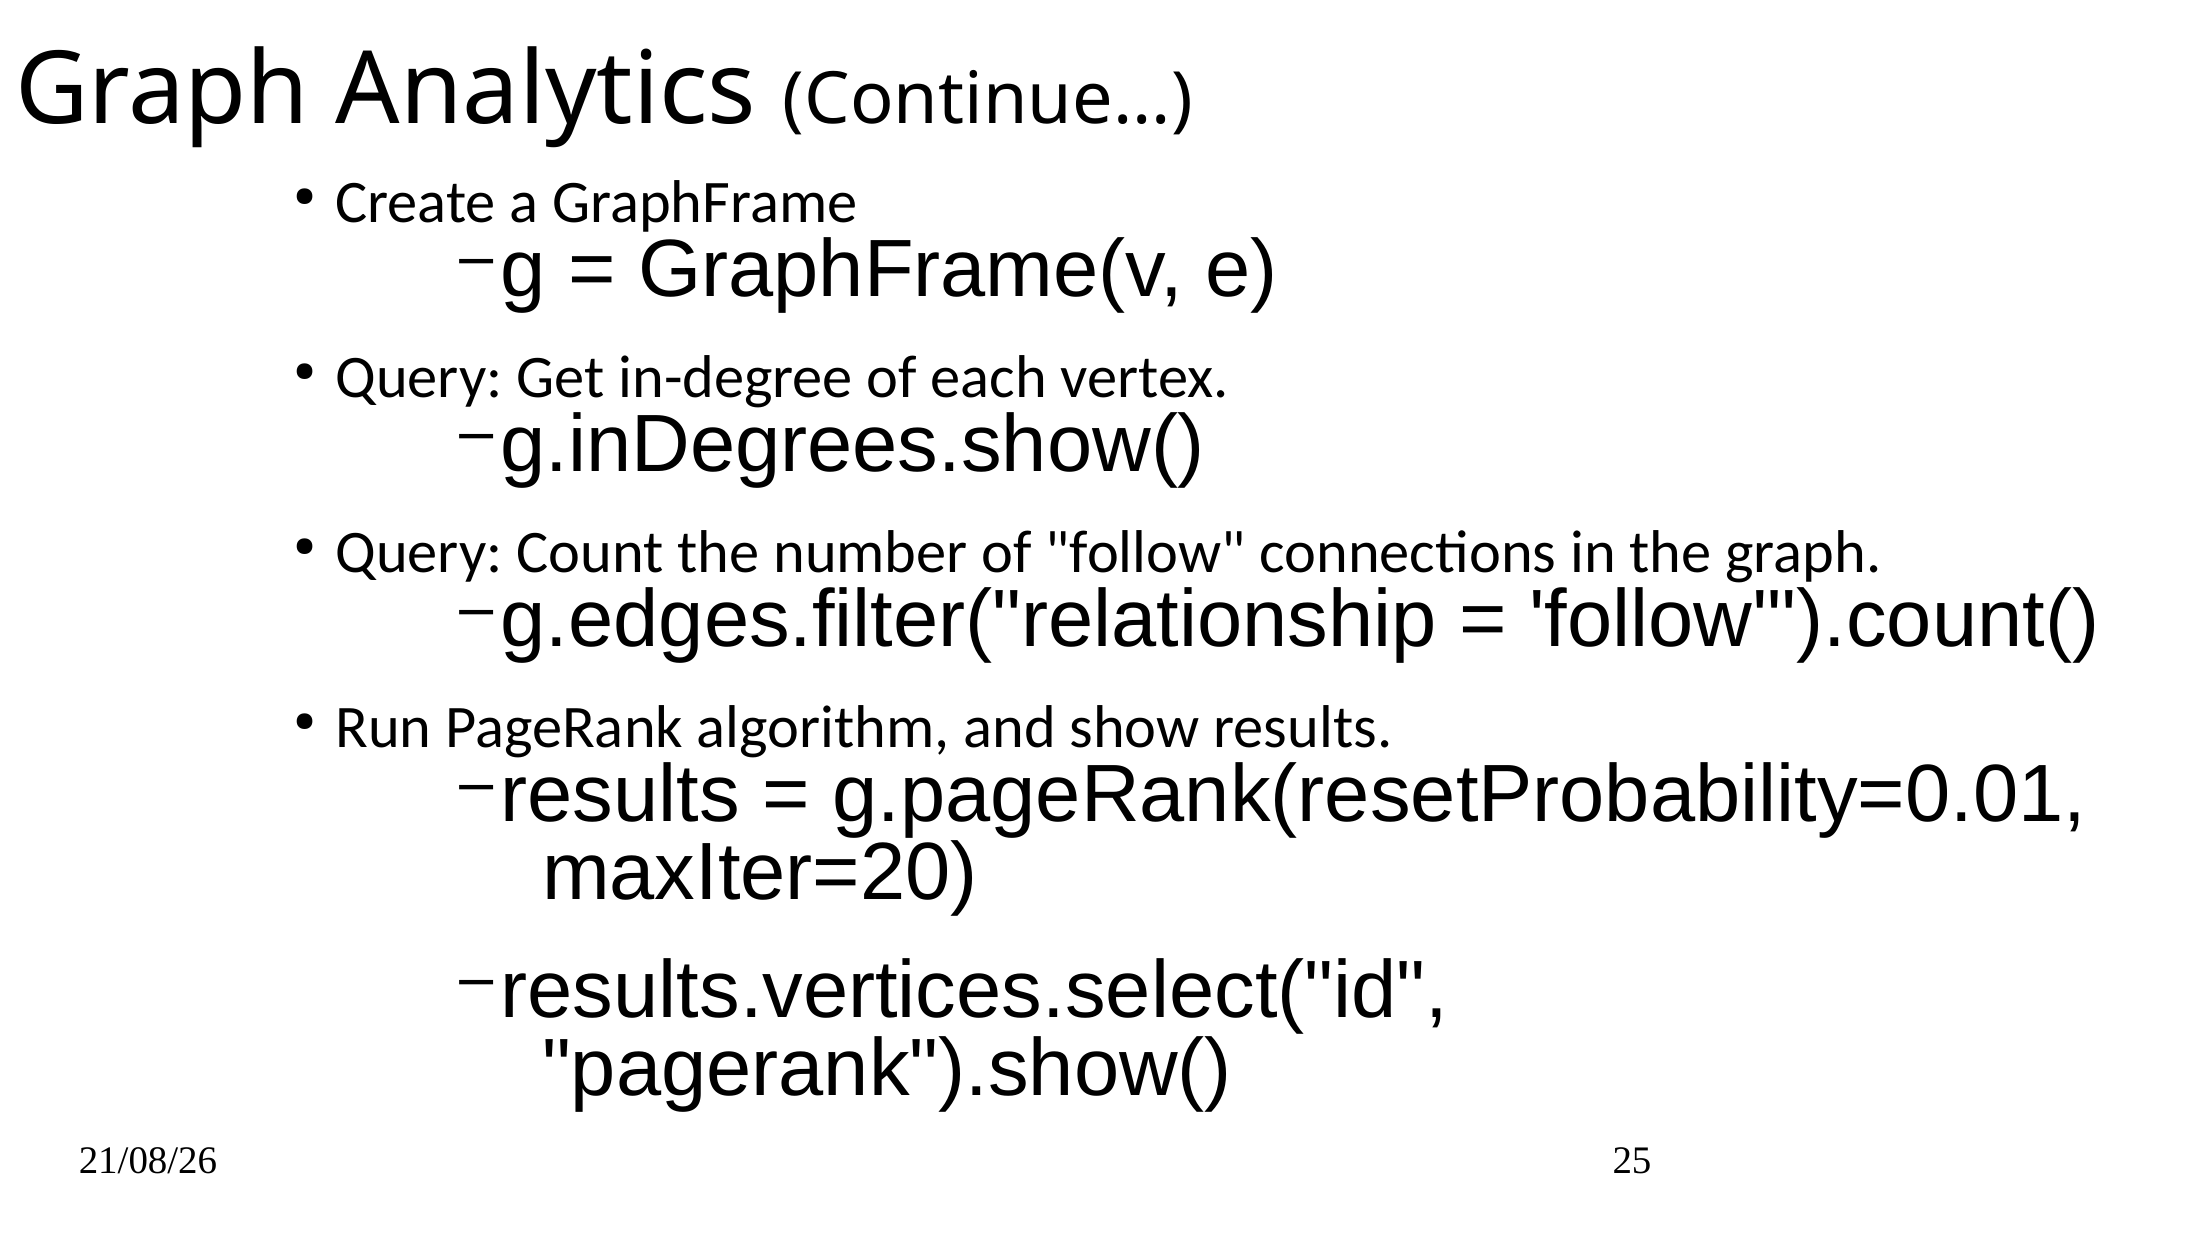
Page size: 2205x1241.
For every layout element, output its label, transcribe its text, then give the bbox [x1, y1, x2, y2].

list Create a GraphFrame g = GraphFrame(v, e) Query: Get in-degree of each vertex. g.inDegrees.show() Query: Count the number of "follow" connections in the graph. g.edges.filter("relationship = 'follow'").count() Run PageRank algorithm, and show results. results = g.pageRank(resetProbability=0.01, maxIter=20) results.vertices.select("id", "pagerank").show() [278, 168, 2151, 1135]
title Graph Analytics (Continue...) [0, 13, 1985, 169]
text_box 25-11-2022 [78, 1134, 593, 1241]
text_box [1612, 1135, 2127, 1241]
